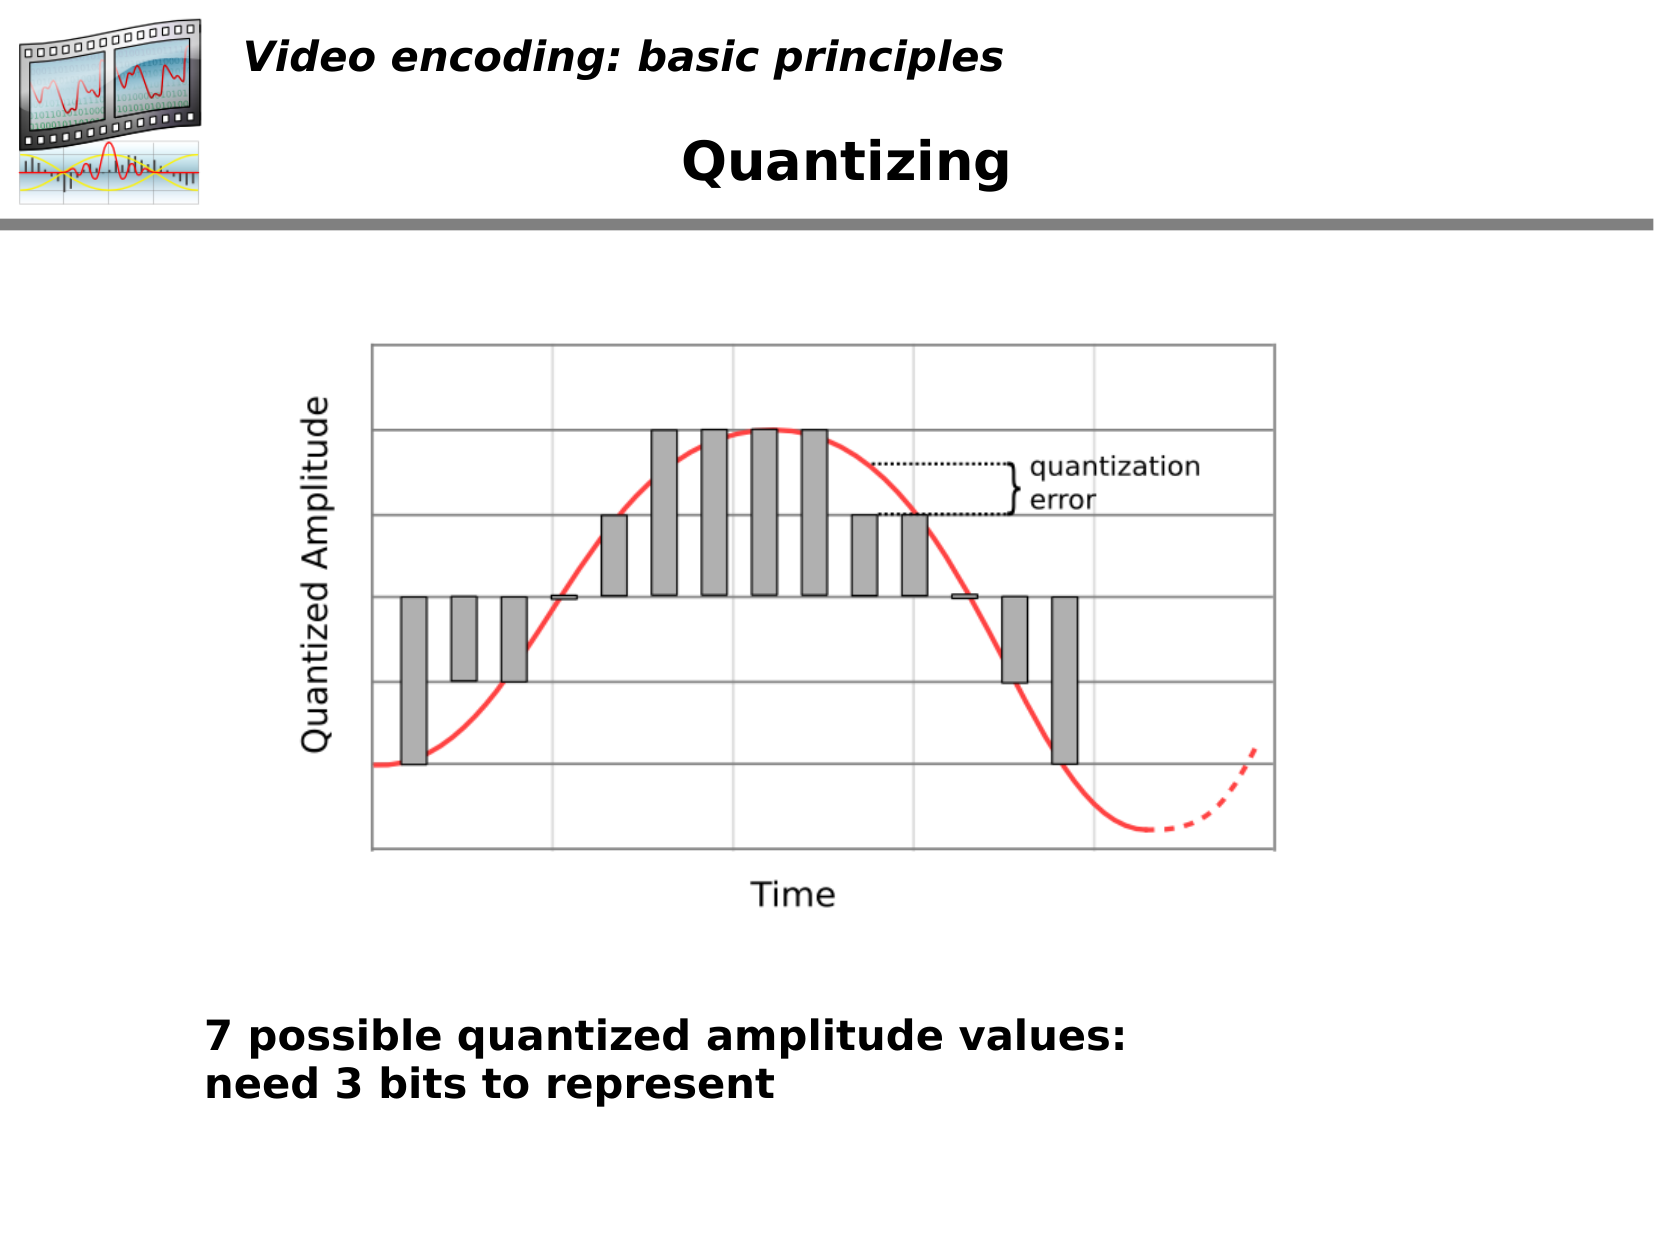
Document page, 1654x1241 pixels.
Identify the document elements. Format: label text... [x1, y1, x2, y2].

text_box 7 possible quantized amplitude values: need 3 bits to represent [189, 1003, 1158, 1116]
text_box Quantizing [666, 122, 1028, 201]
picture [0, 2, 225, 218]
text_box [0, 218, 1654, 231]
picture [285, 316, 1293, 919]
text_box Video encoding: basic principles [228, 25, 1020, 89]
